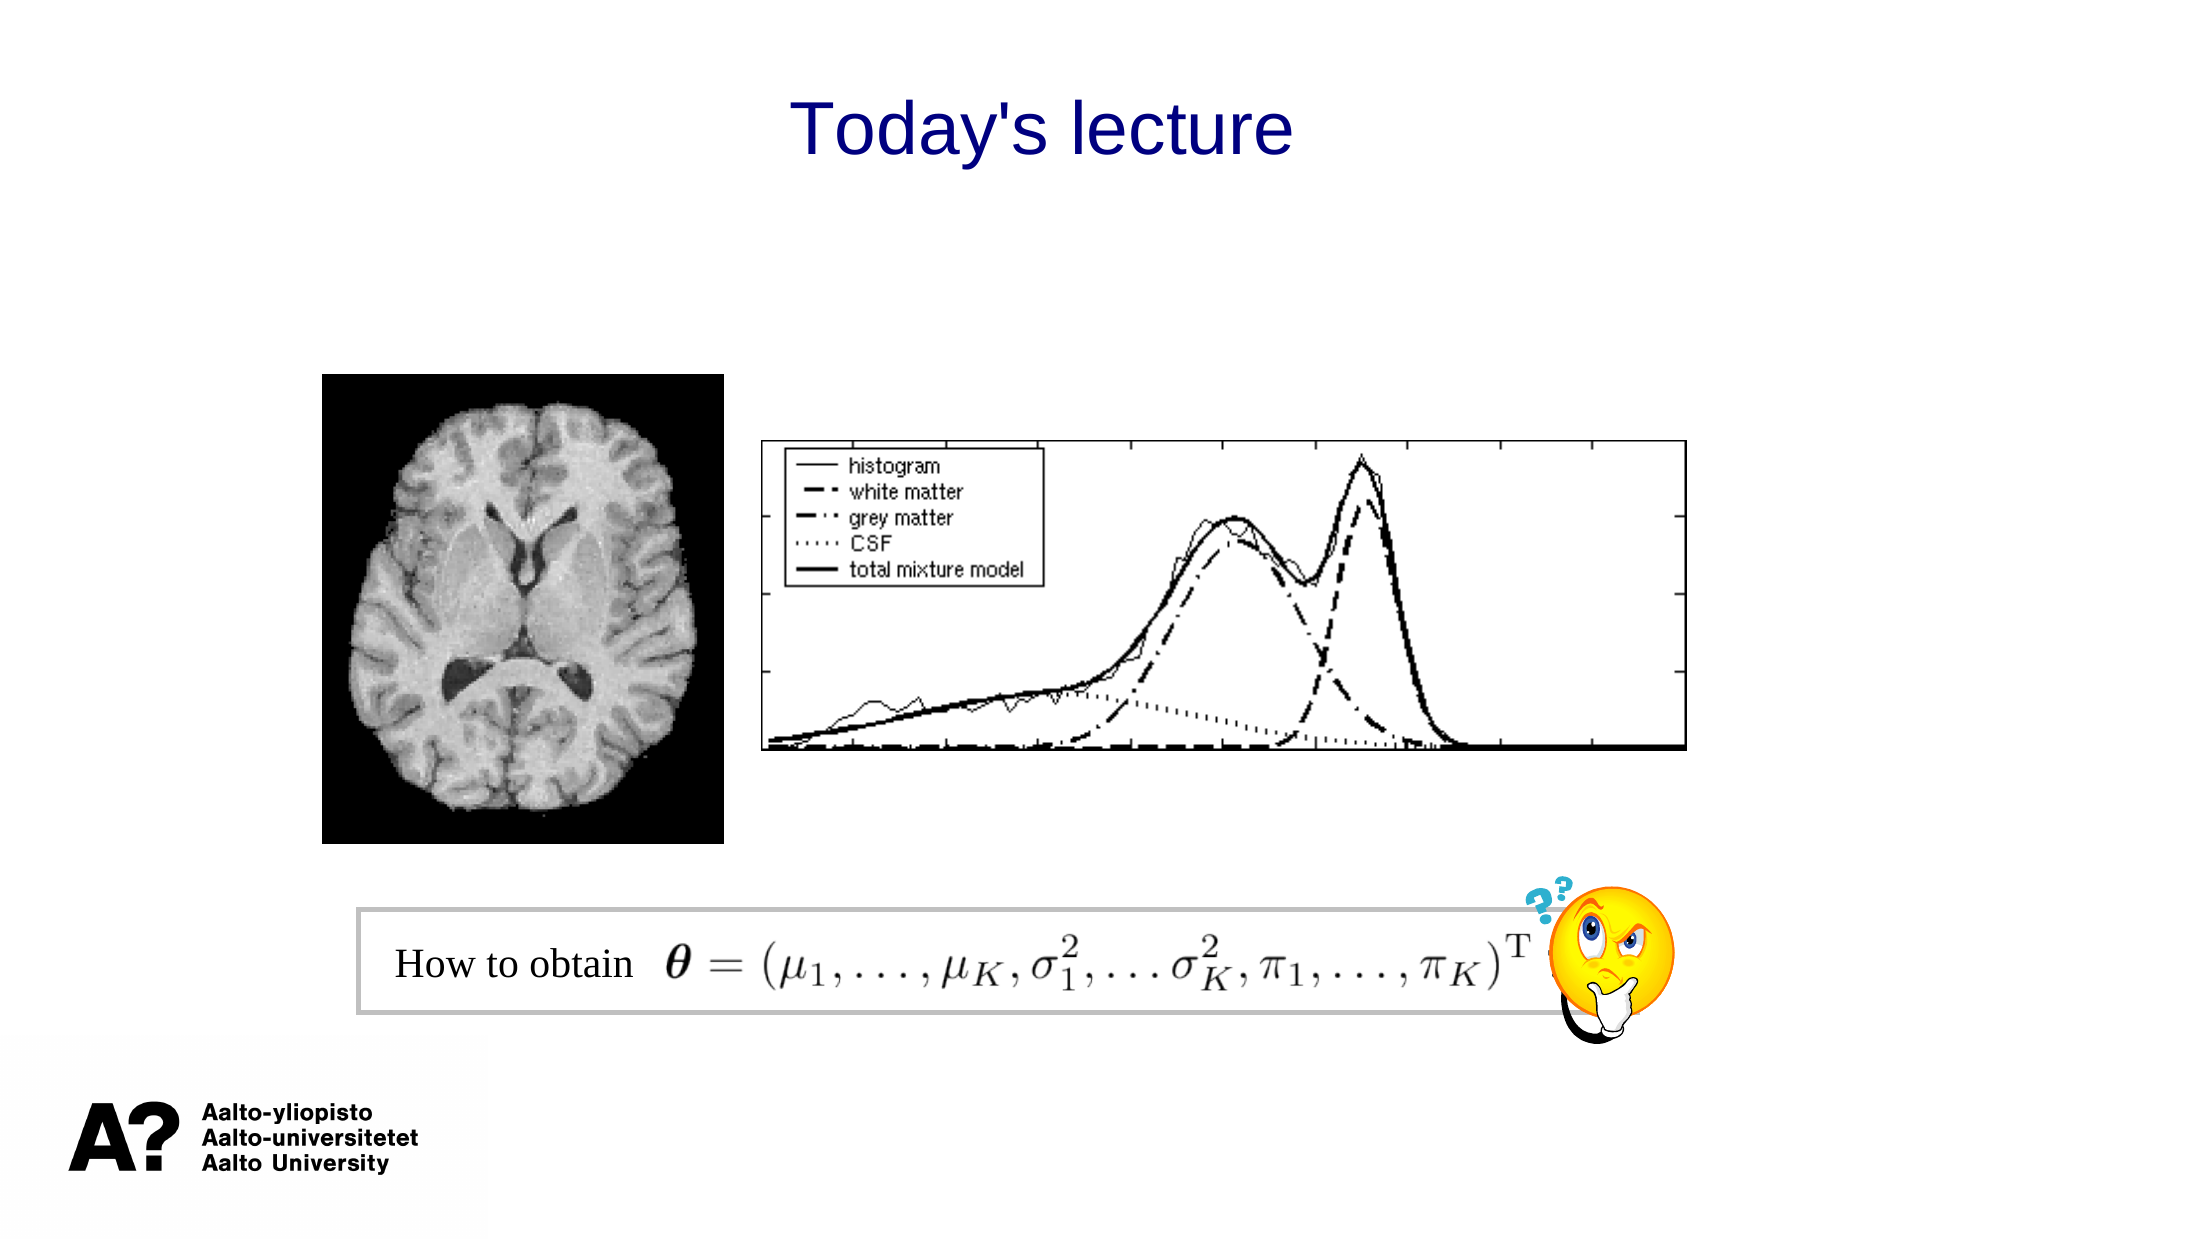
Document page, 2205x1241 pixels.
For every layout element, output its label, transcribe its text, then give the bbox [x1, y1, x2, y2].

title Today's lecture [386, 65, 1699, 179]
picture [645, 875, 1676, 1045]
text_box How to obtain ? [358, 909, 1525, 1013]
picture [0, 1035, 488, 1239]
picture [322, 374, 724, 845]
picture [761, 440, 1687, 751]
